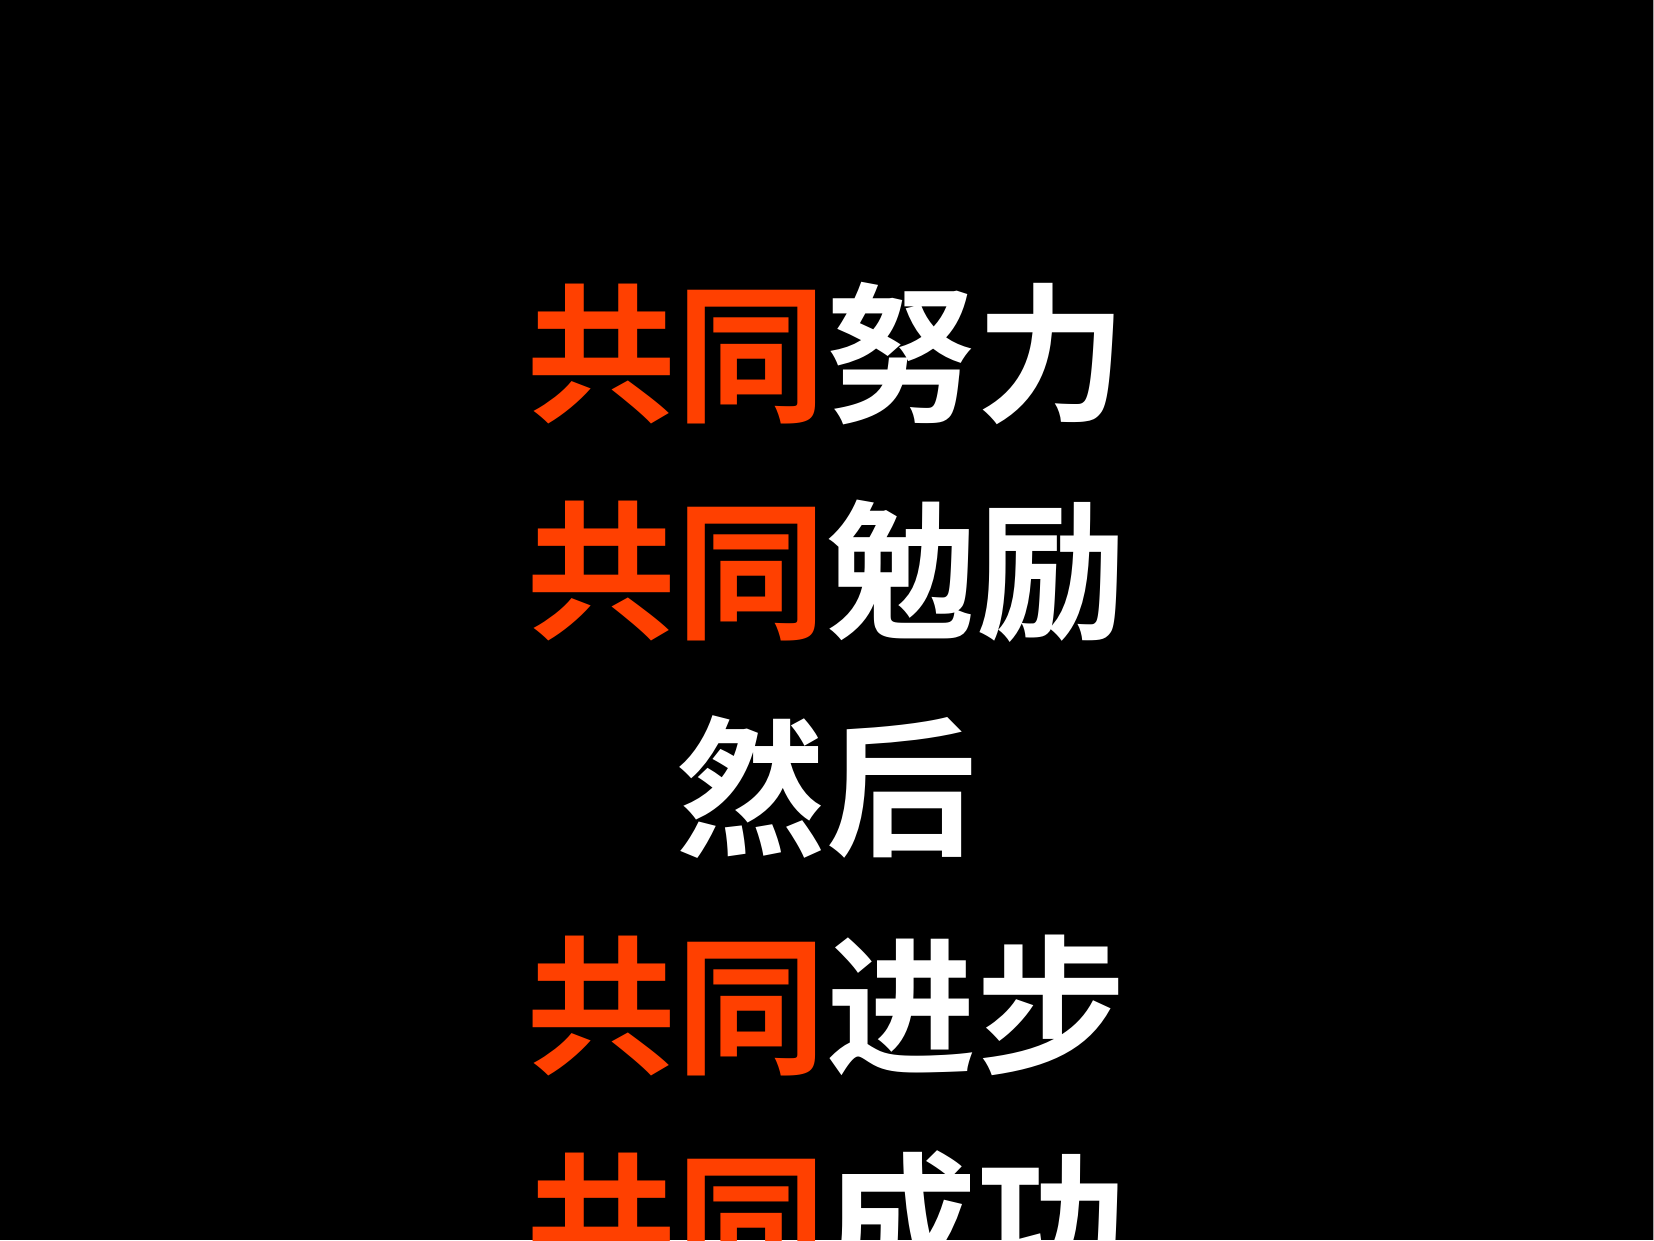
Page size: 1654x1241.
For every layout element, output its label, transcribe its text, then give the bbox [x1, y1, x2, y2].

subtitle 共同努力 共同勉励 然后 共同进步 共同成功 [221, 236, 1433, 378]
